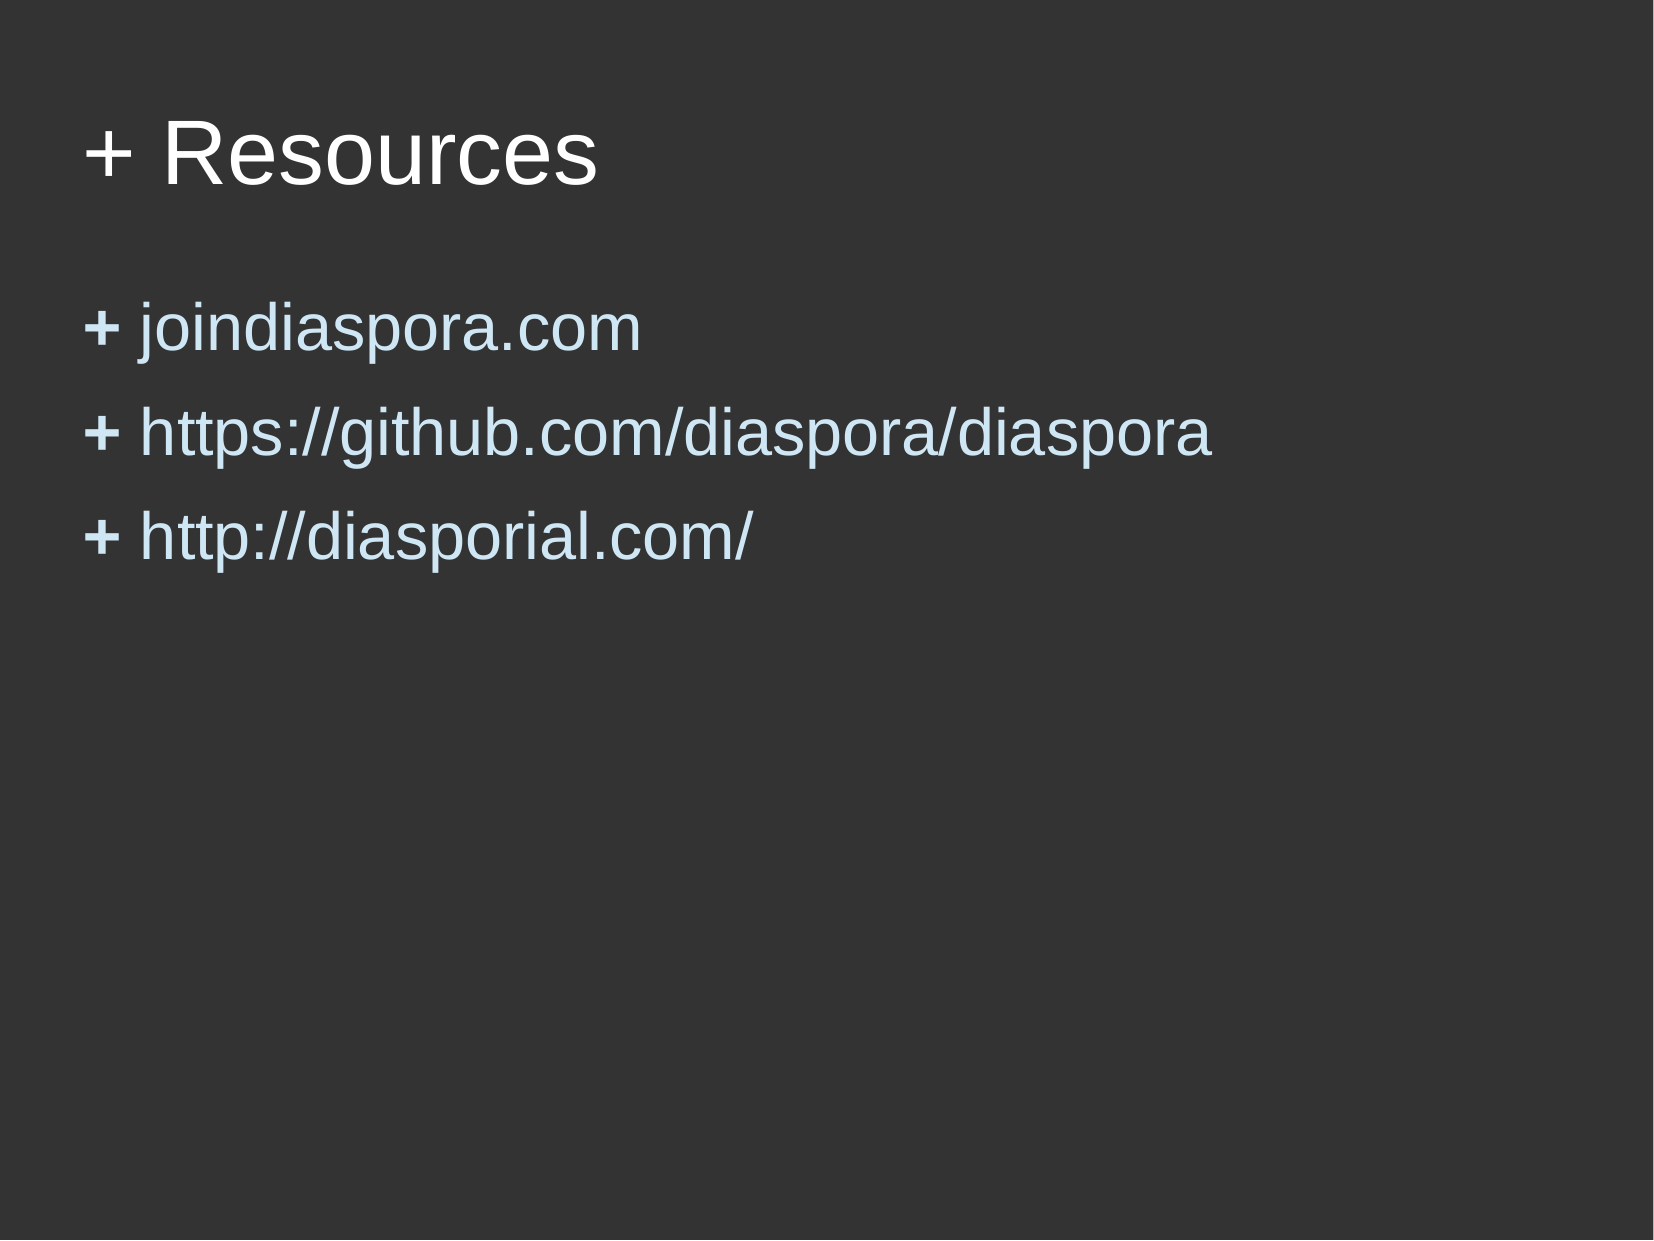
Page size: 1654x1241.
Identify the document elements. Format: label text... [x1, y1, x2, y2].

list + joindiaspora.com + https://github.com/diaspora/diaspora + http://diasporial.com/ [82, 290, 1538, 1010]
title + Resources [82, 49, 1571, 257]
